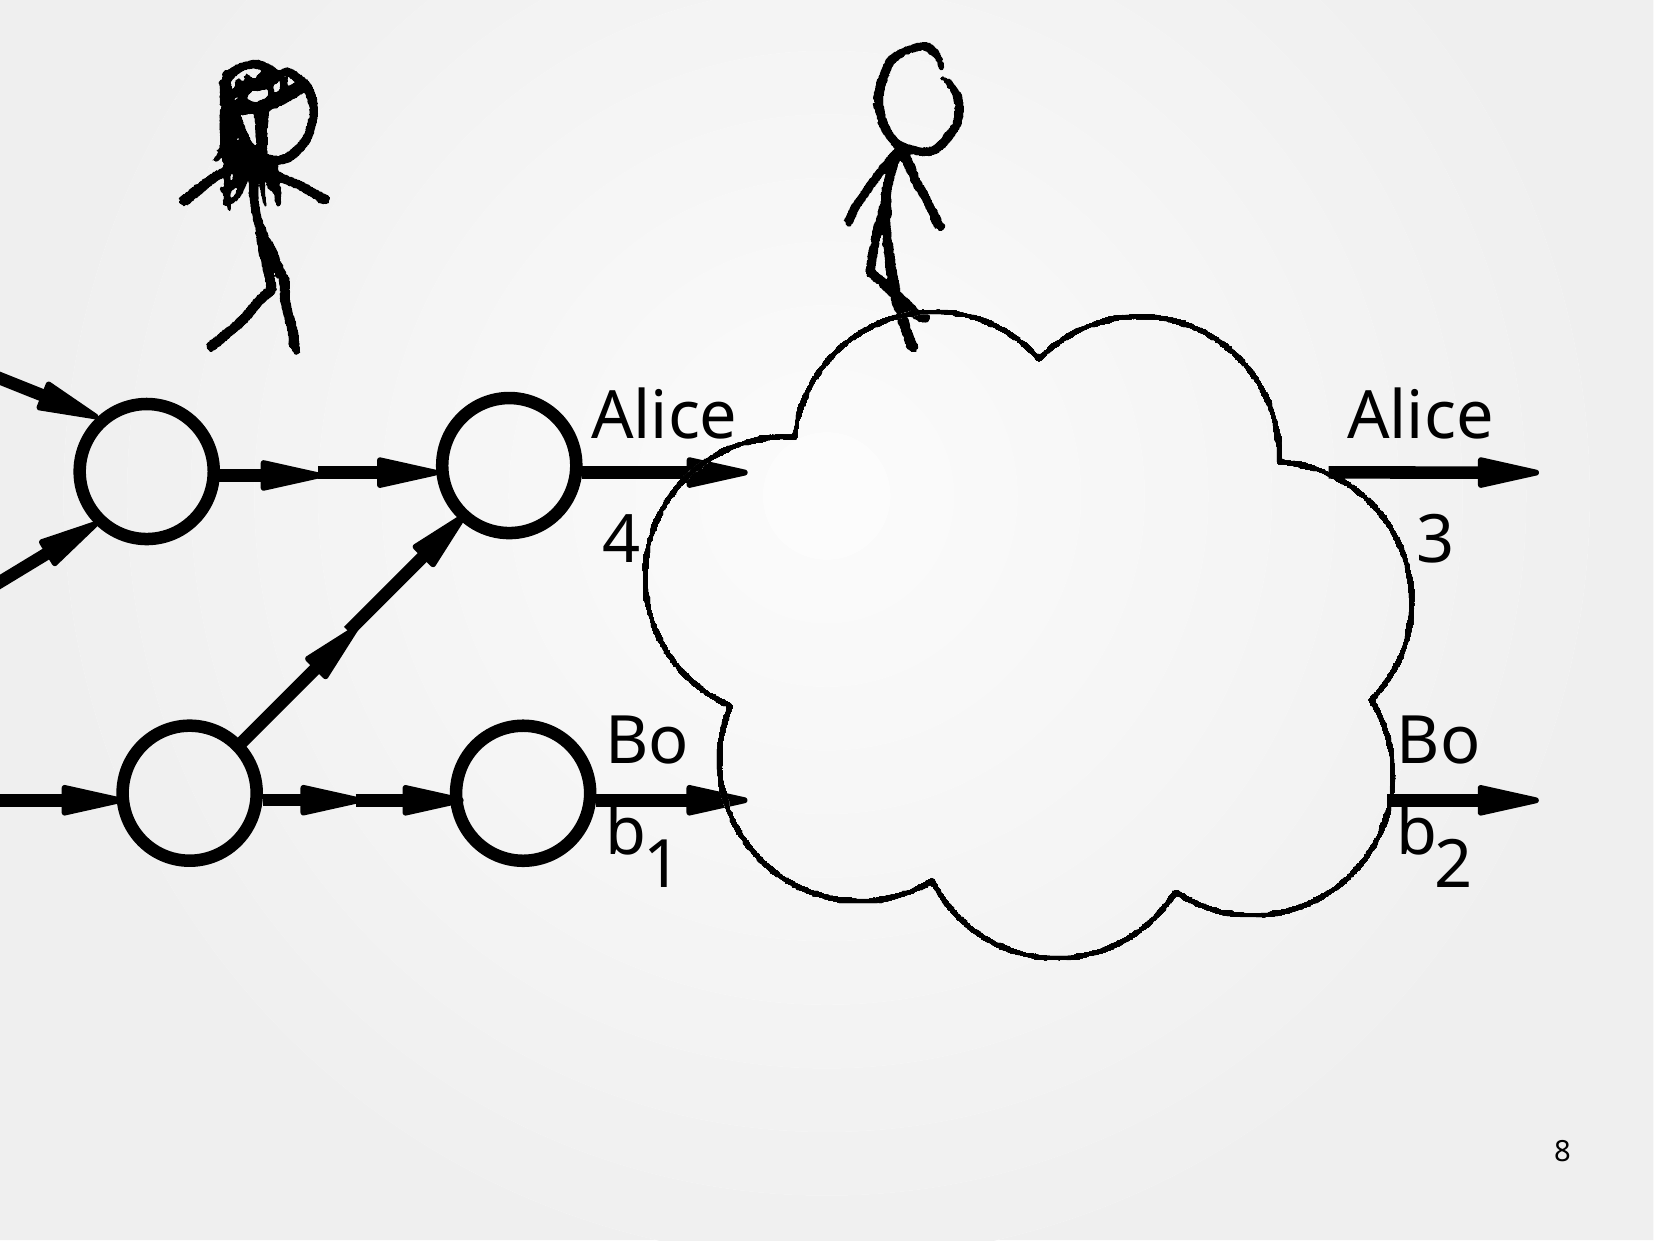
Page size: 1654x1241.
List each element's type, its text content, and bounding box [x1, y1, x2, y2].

picture [1407, 807, 1418, 823]
text_box Alice [576, 359, 637, 455]
text_box Bob [1381, 684, 1532, 780]
text_box 1 [628, 809, 637, 911]
picture [1408, 823, 1418, 850]
text_box 4 [587, 484, 637, 587]
text_box Bob [590, 684, 637, 780]
picture [637, 38, 1418, 1034]
text_box 2 [1419, 809, 1506, 911]
text_box Alice [1332, 359, 1524, 455]
picture [177, 58, 332, 355]
text_box 3 [1402, 484, 1477, 587]
